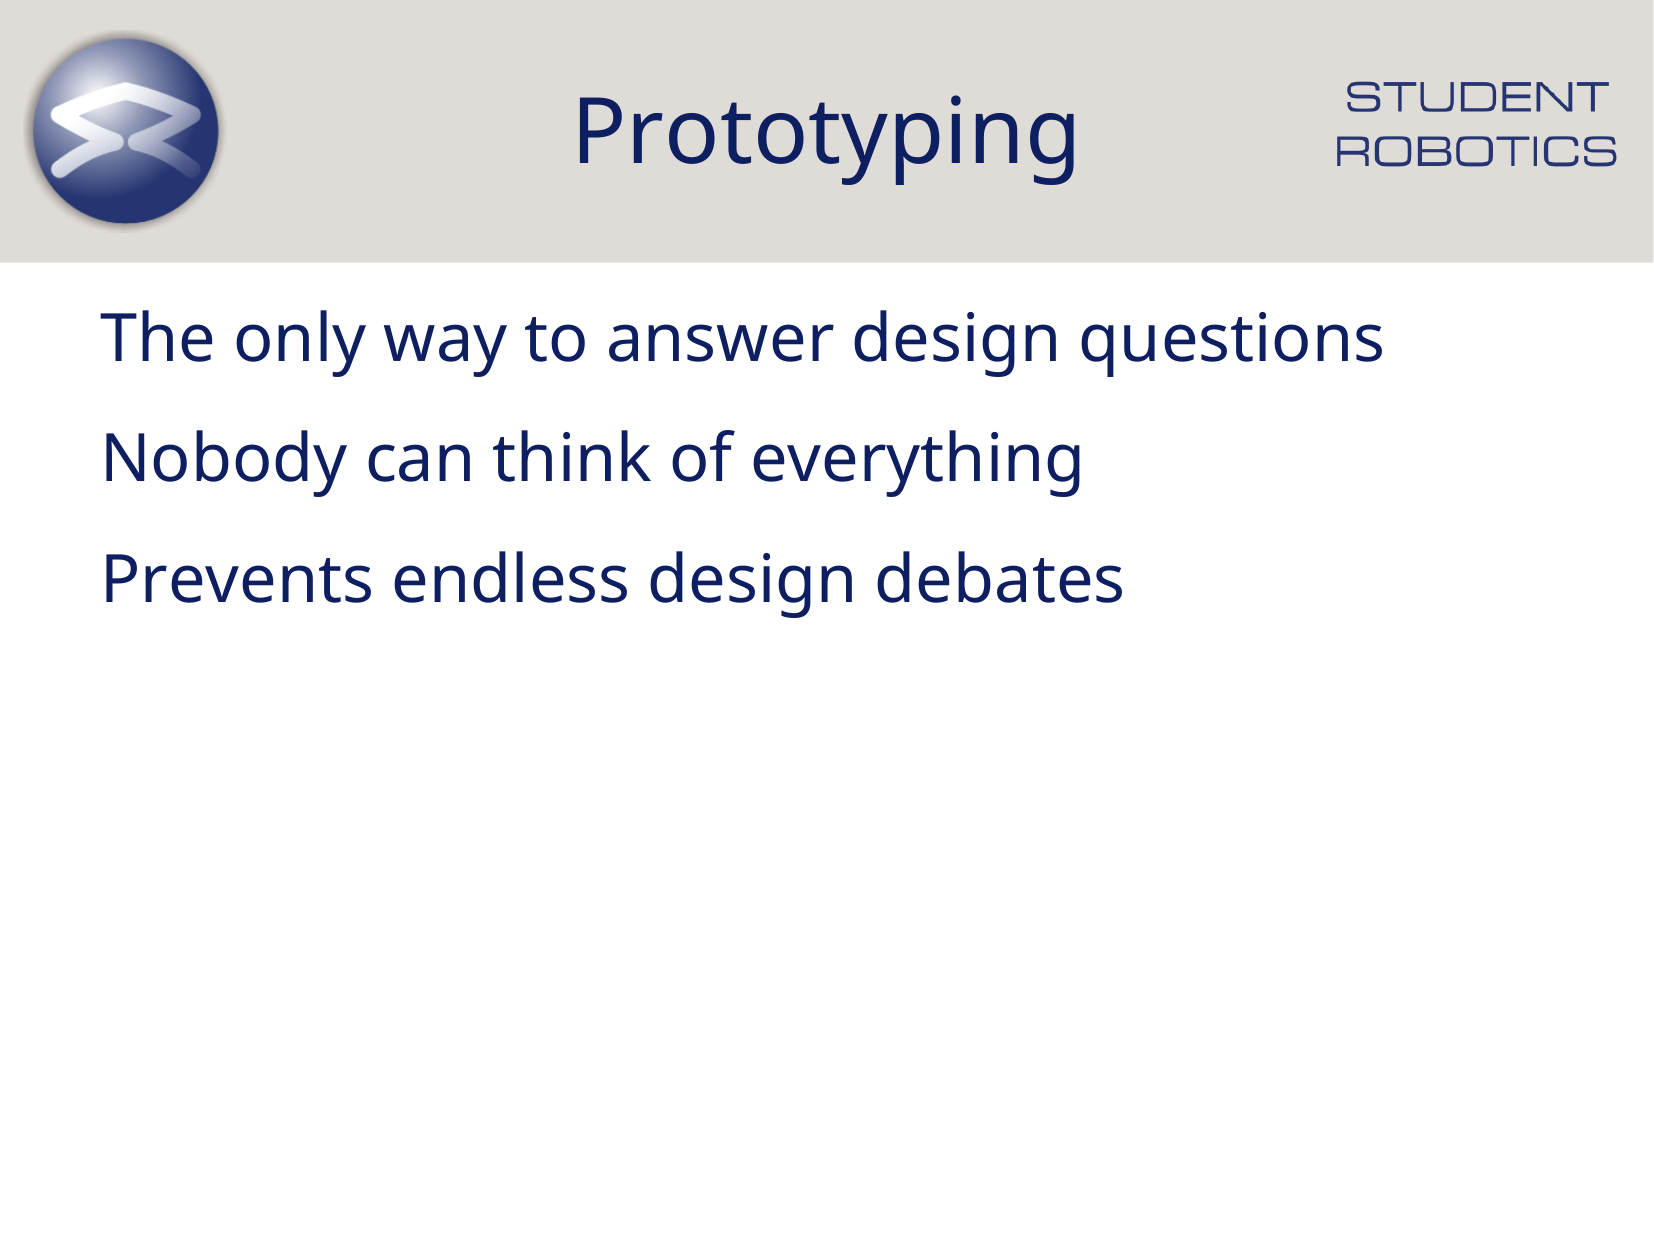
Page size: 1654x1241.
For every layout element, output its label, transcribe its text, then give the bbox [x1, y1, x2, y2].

picture [9, 19, 82, 245]
title Prototyping [82, 0, 1571, 257]
picture [1571, 68, 1633, 174]
list The only way to answer design questions Nobody can think of everything Prevents endless design debates [82, 290, 1571, 1094]
